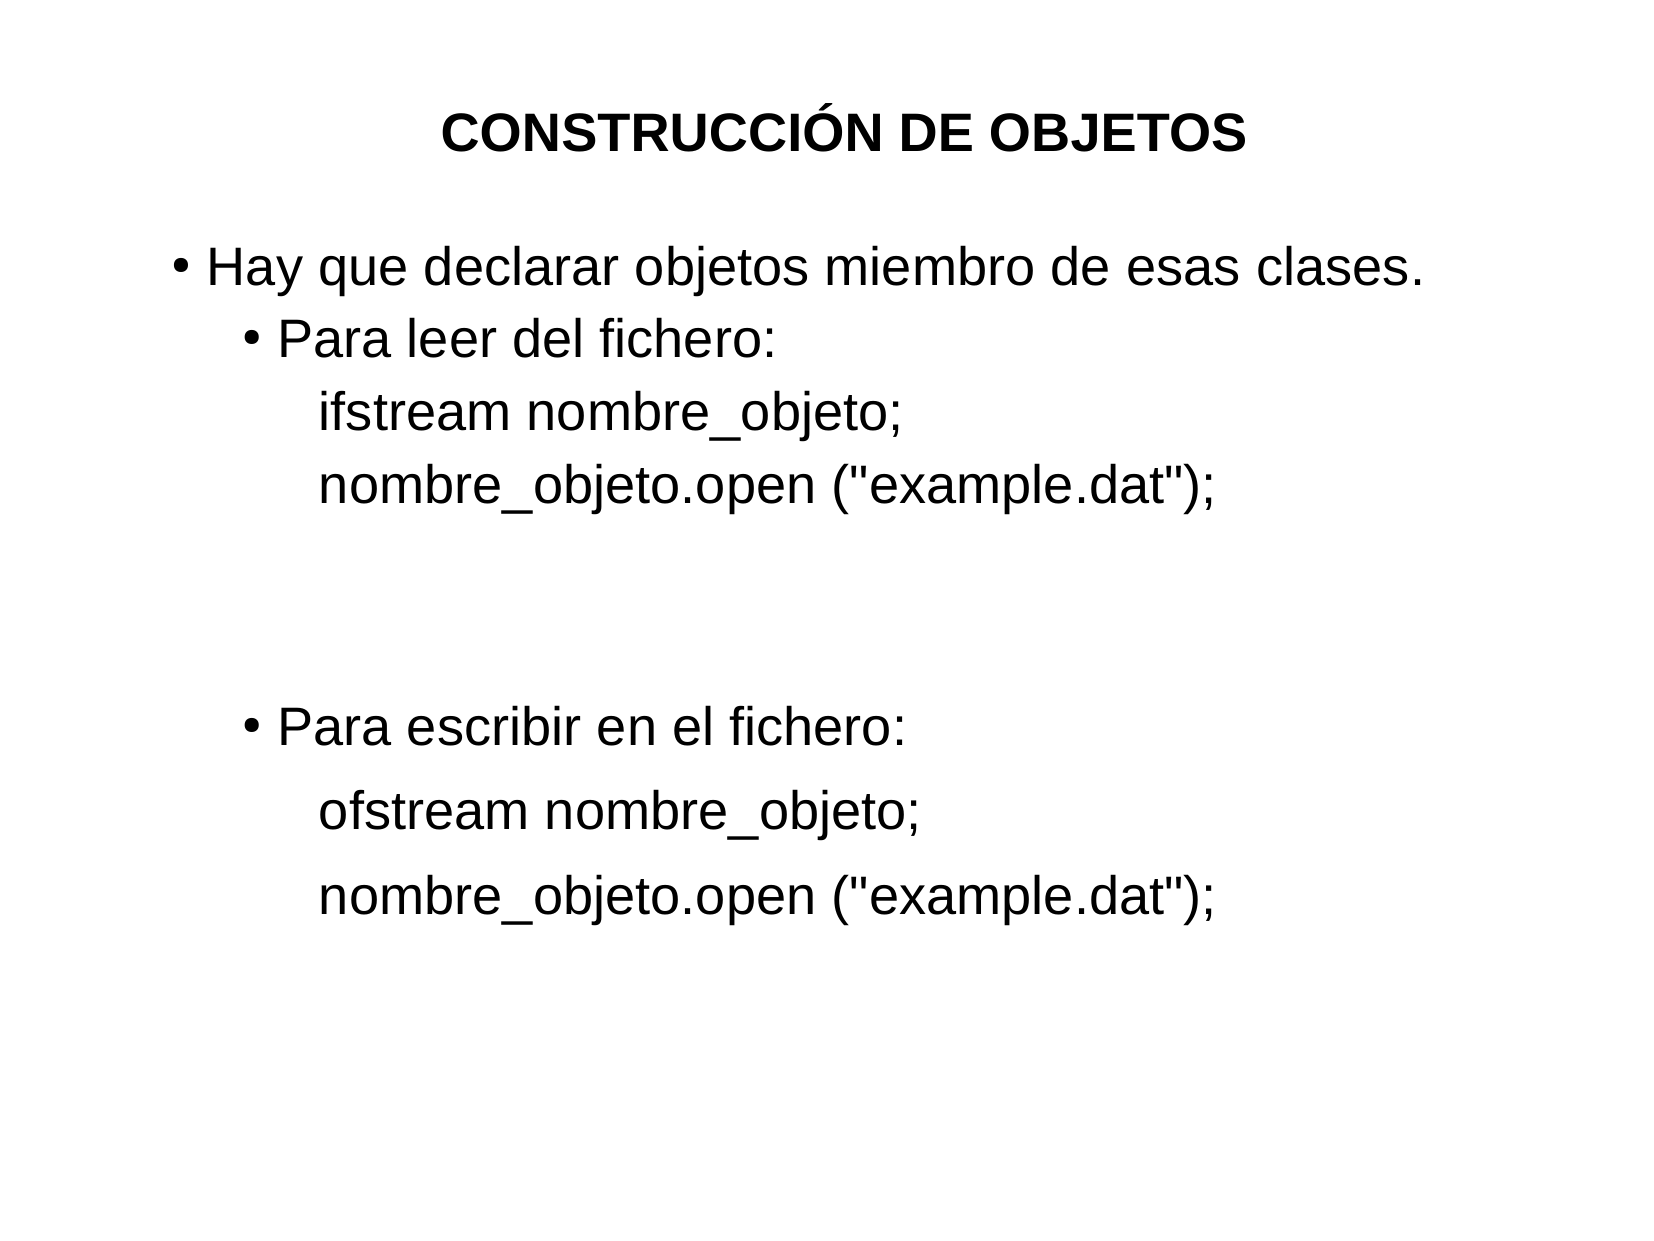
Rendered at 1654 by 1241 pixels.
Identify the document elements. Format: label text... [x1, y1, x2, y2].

title CONSTRUCCIÓN DE OBJETOS [82, 29, 1571, 237]
subtitle Hay que declarar objetos miembro de esas clases. Para leer del fichero: ifstream nombre_objeto; nombre_objeto.open ("example.dat"); Para escribir en el fichero: ofstream nombre_objeto; nombre_objeto.open ("example.dat"); [171, 236, 1483, 1126]
